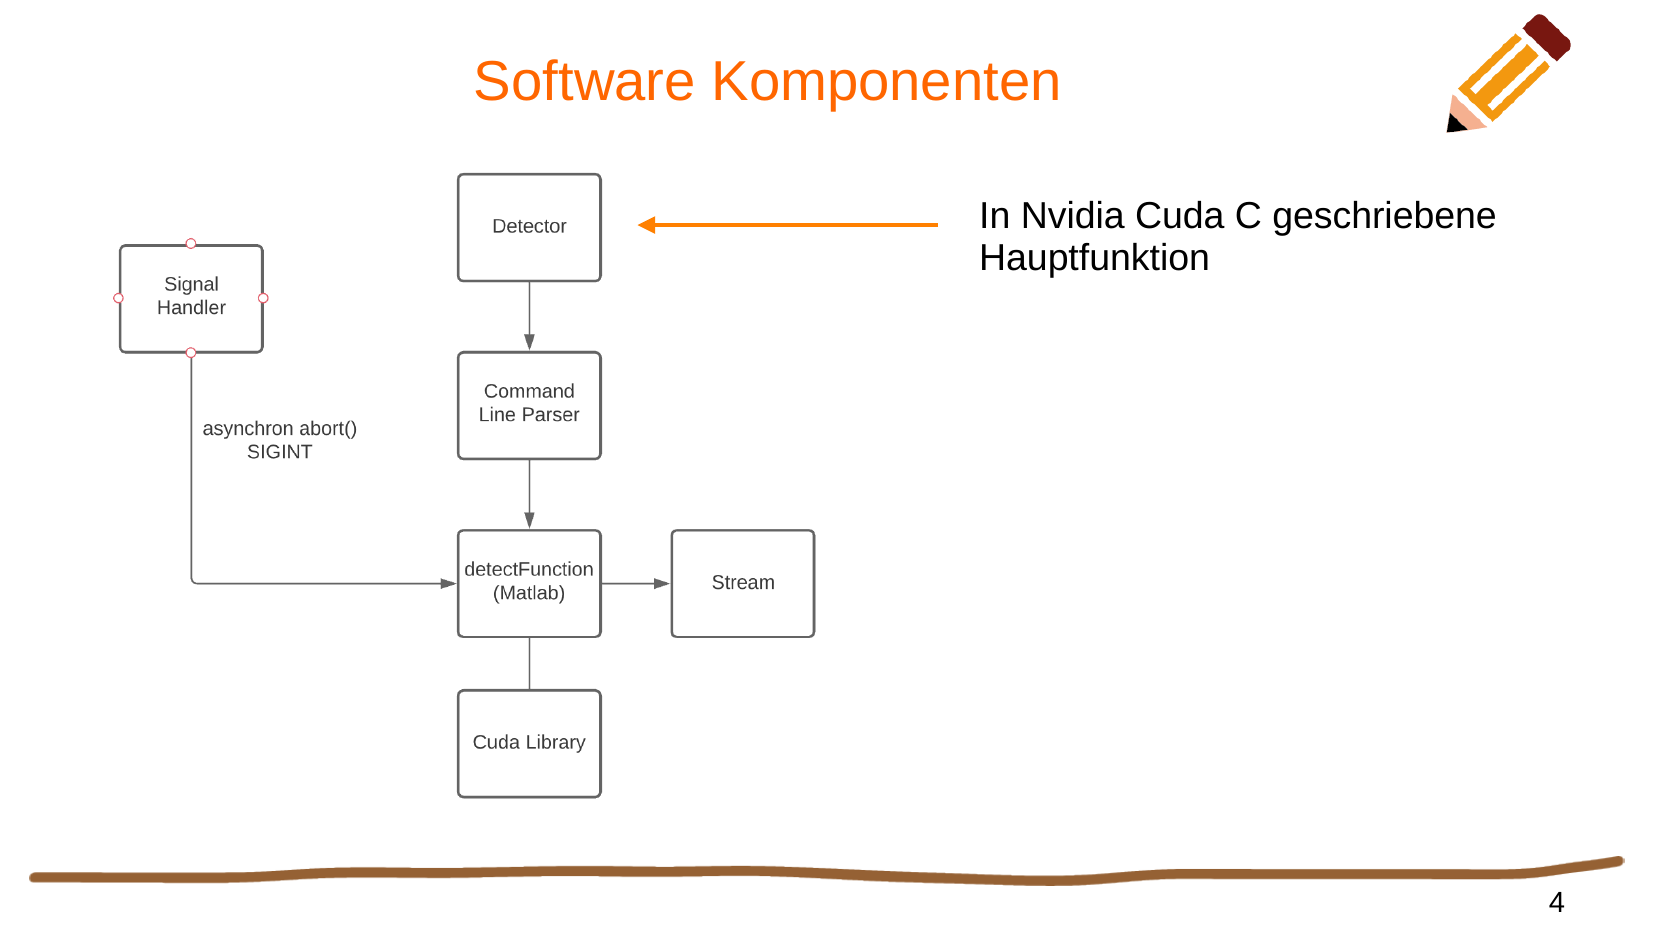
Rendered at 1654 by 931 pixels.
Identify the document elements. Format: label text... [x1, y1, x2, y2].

picture [29, 856, 1625, 886]
title Software Komponenten [88, 29, 1447, 133]
picture [1446, 14, 1571, 133]
picture [75, 112, 901, 854]
text_box In Nvidia Cuda C geschriebene Hauptfunktion [964, 187, 1512, 287]
